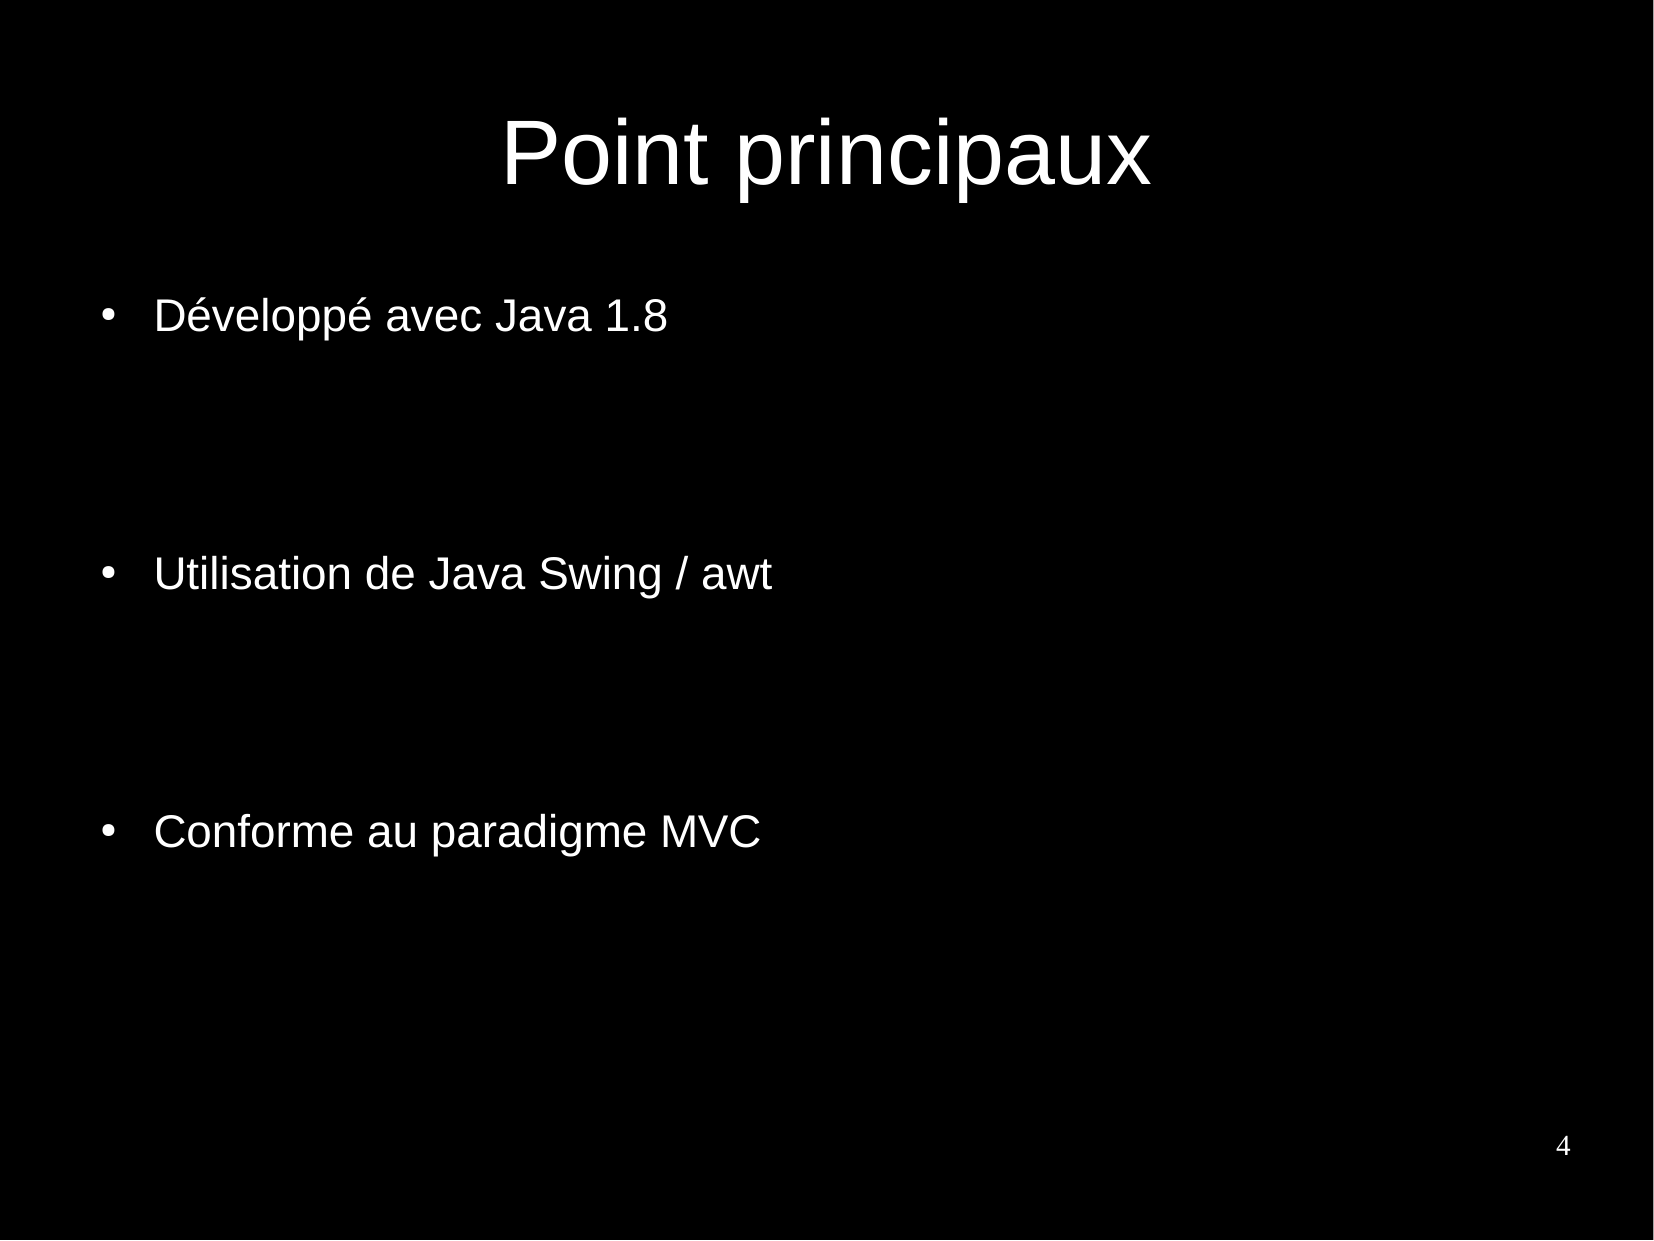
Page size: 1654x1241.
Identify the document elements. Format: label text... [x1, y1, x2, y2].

list Développé avec Java 1.8 Utilisation de Java Swing / awt Conforme au paradigme MVC [82, 290, 1571, 1010]
title Point principaux [82, 49, 1571, 257]
